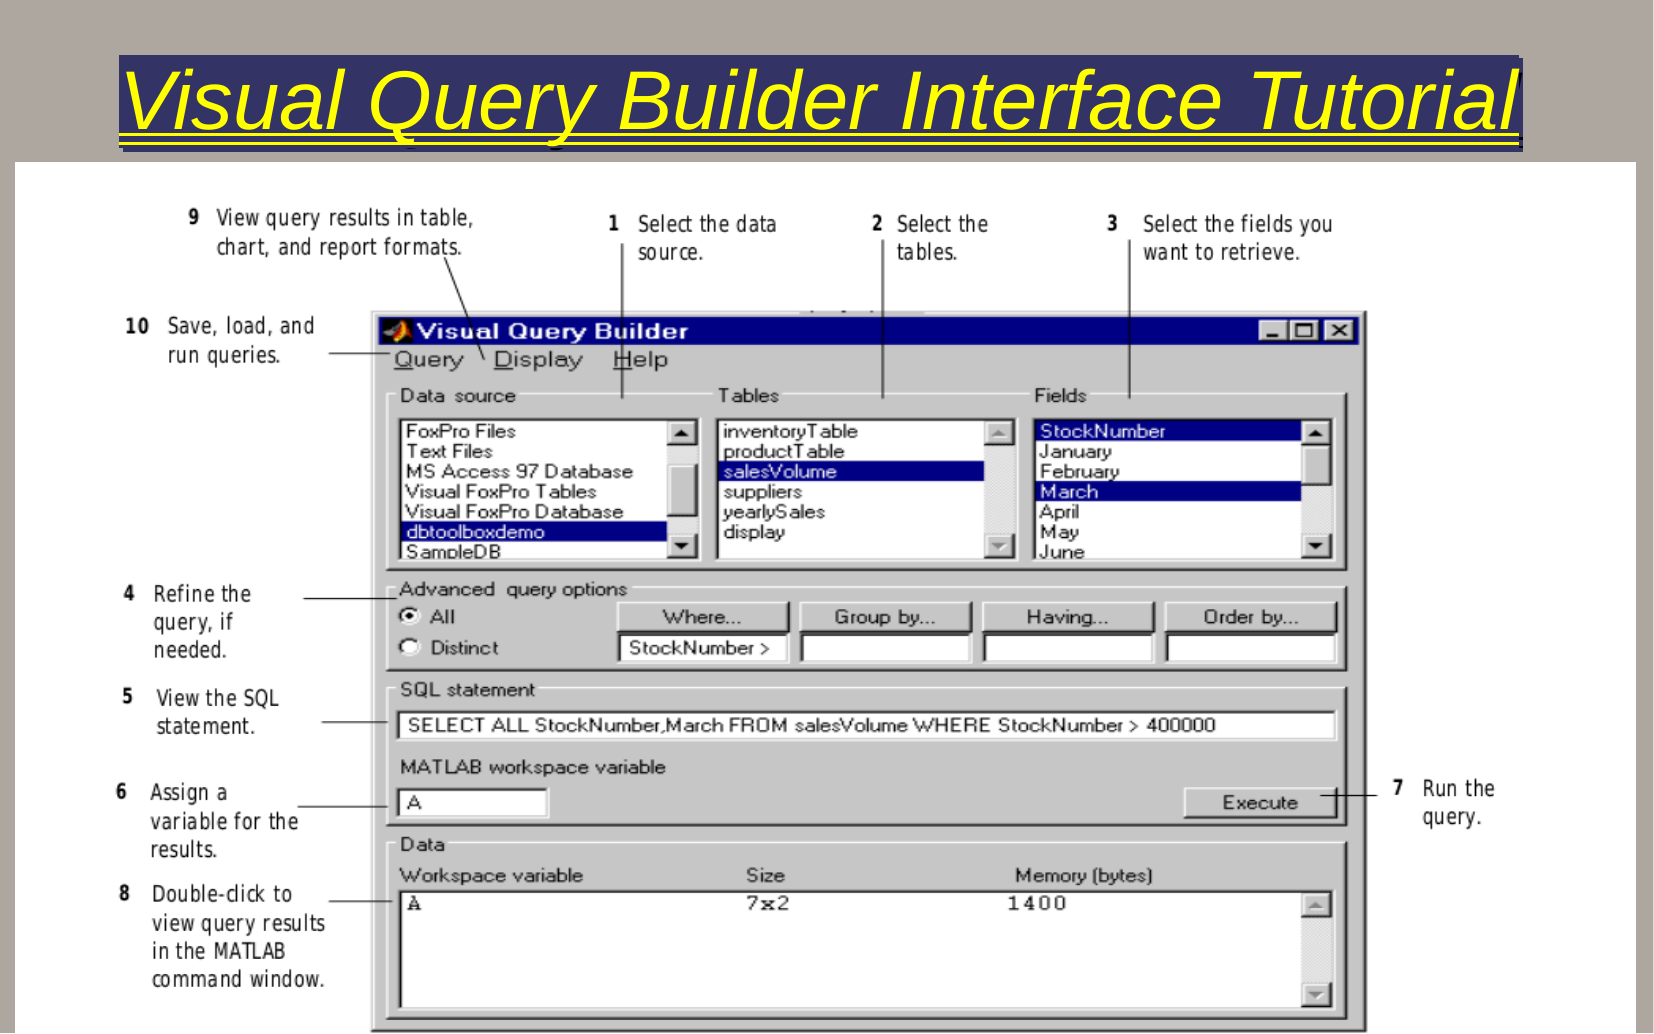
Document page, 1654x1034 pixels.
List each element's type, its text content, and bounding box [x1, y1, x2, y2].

title Visual Query Builder Interface Tutorial [75, 15, 1564, 162]
picture [15, 162, 1636, 1034]
